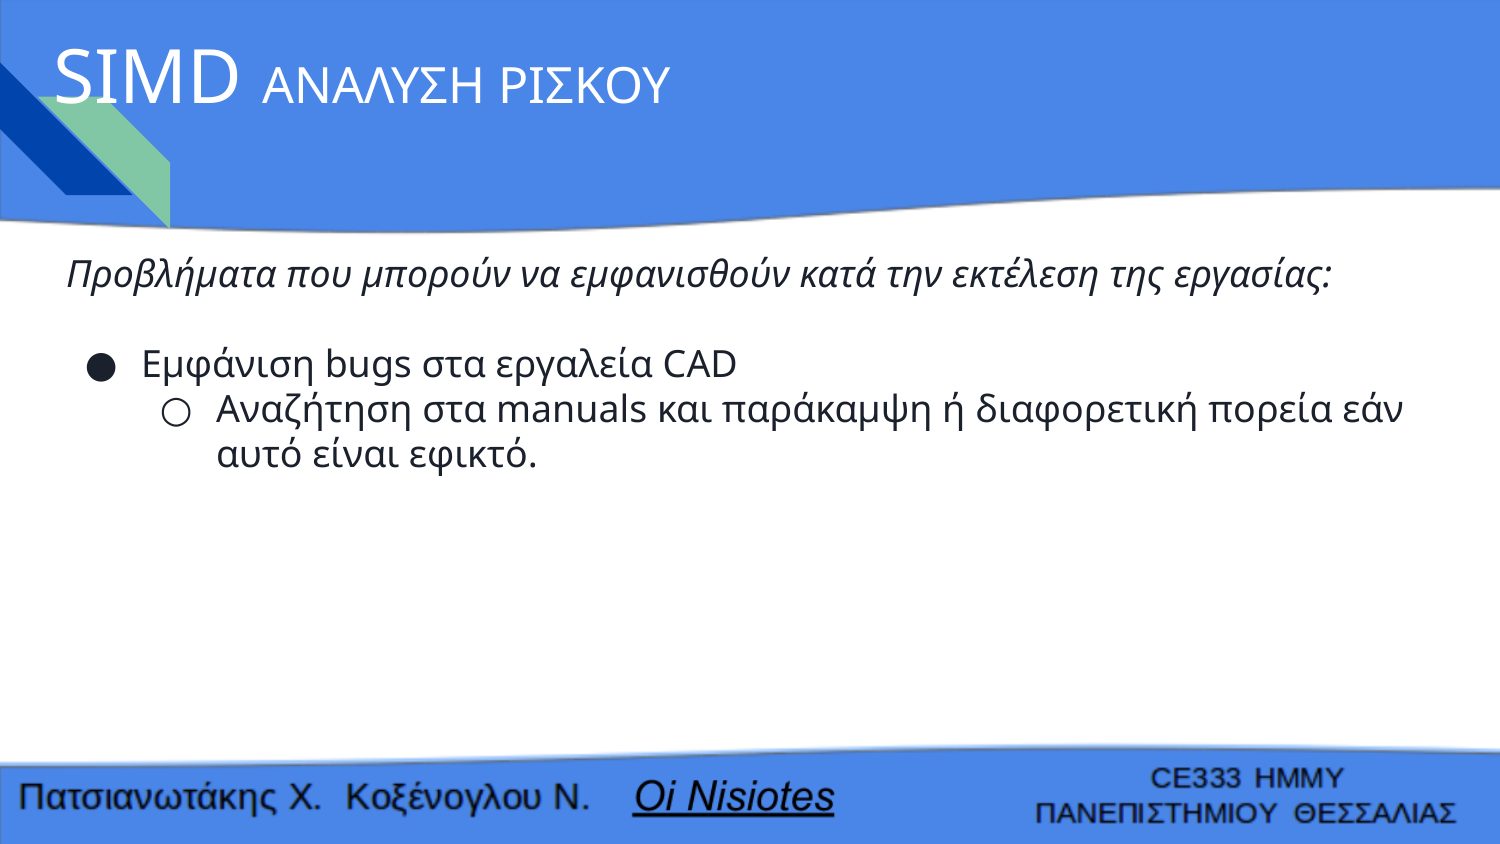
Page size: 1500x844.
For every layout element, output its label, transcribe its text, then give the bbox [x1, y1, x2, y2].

title SIMD ΑΝΑΛΥΣΗ ΡΙΣΚΟΥ [38, 0, 1436, 94]
picture [361, 94, 367, 102]
picture [614, 94, 633, 100]
picture [0, 0, 1500, 844]
list Προβλήματα που μπορούν να εμφανισθούν κατά την εκτέλεση της εργασίας: Εμφάνιση bugs στα εργαλεία CAD Αναζήτηση στα manuals και παράκαμψη ή διαφορετική πορεία εάν αυτό είναι εφικτό. [51, 235, 1449, 796]
